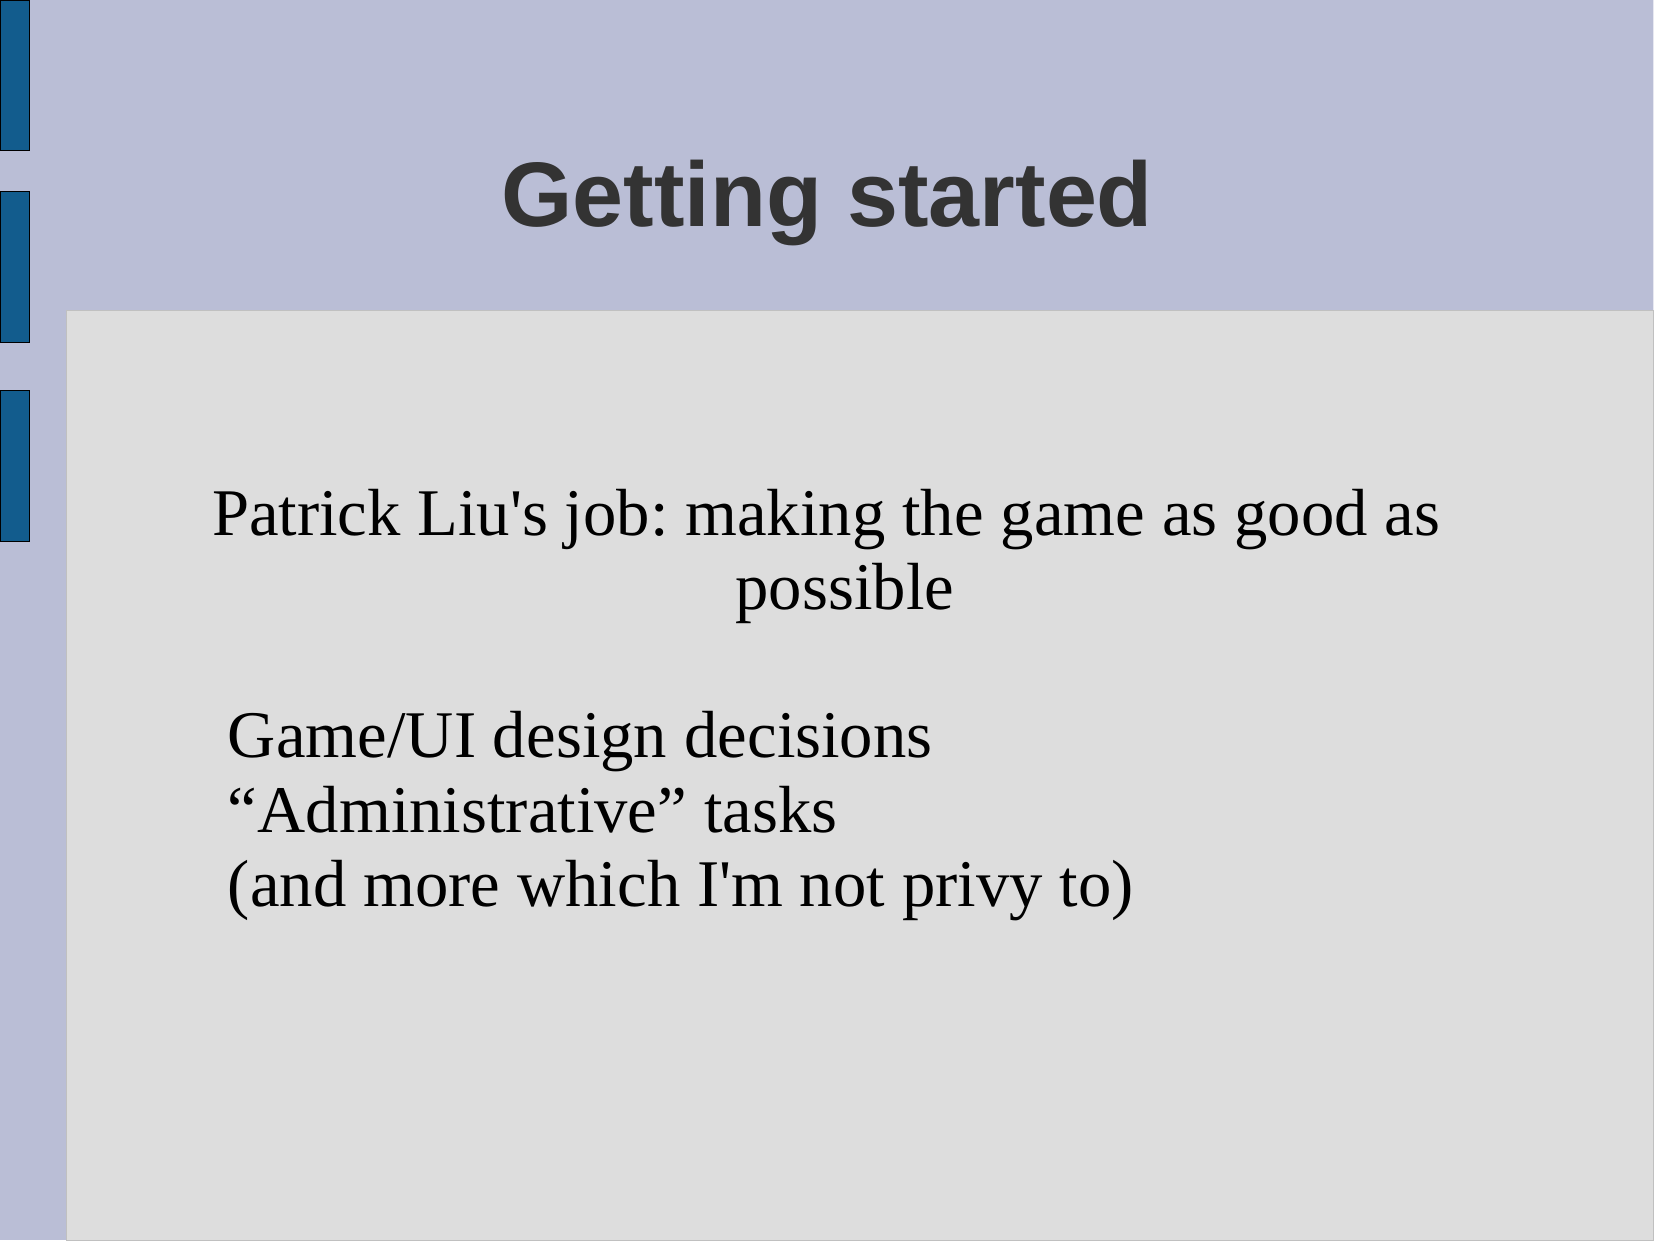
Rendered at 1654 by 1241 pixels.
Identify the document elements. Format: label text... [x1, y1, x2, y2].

subtitle Patrick Liu's job: making the game as good as possible Game/UI design decisions “Administrative” tasks (and more which I'm not privy to) [121, 344, 1534, 1127]
title Getting started [121, 91, 1534, 299]
